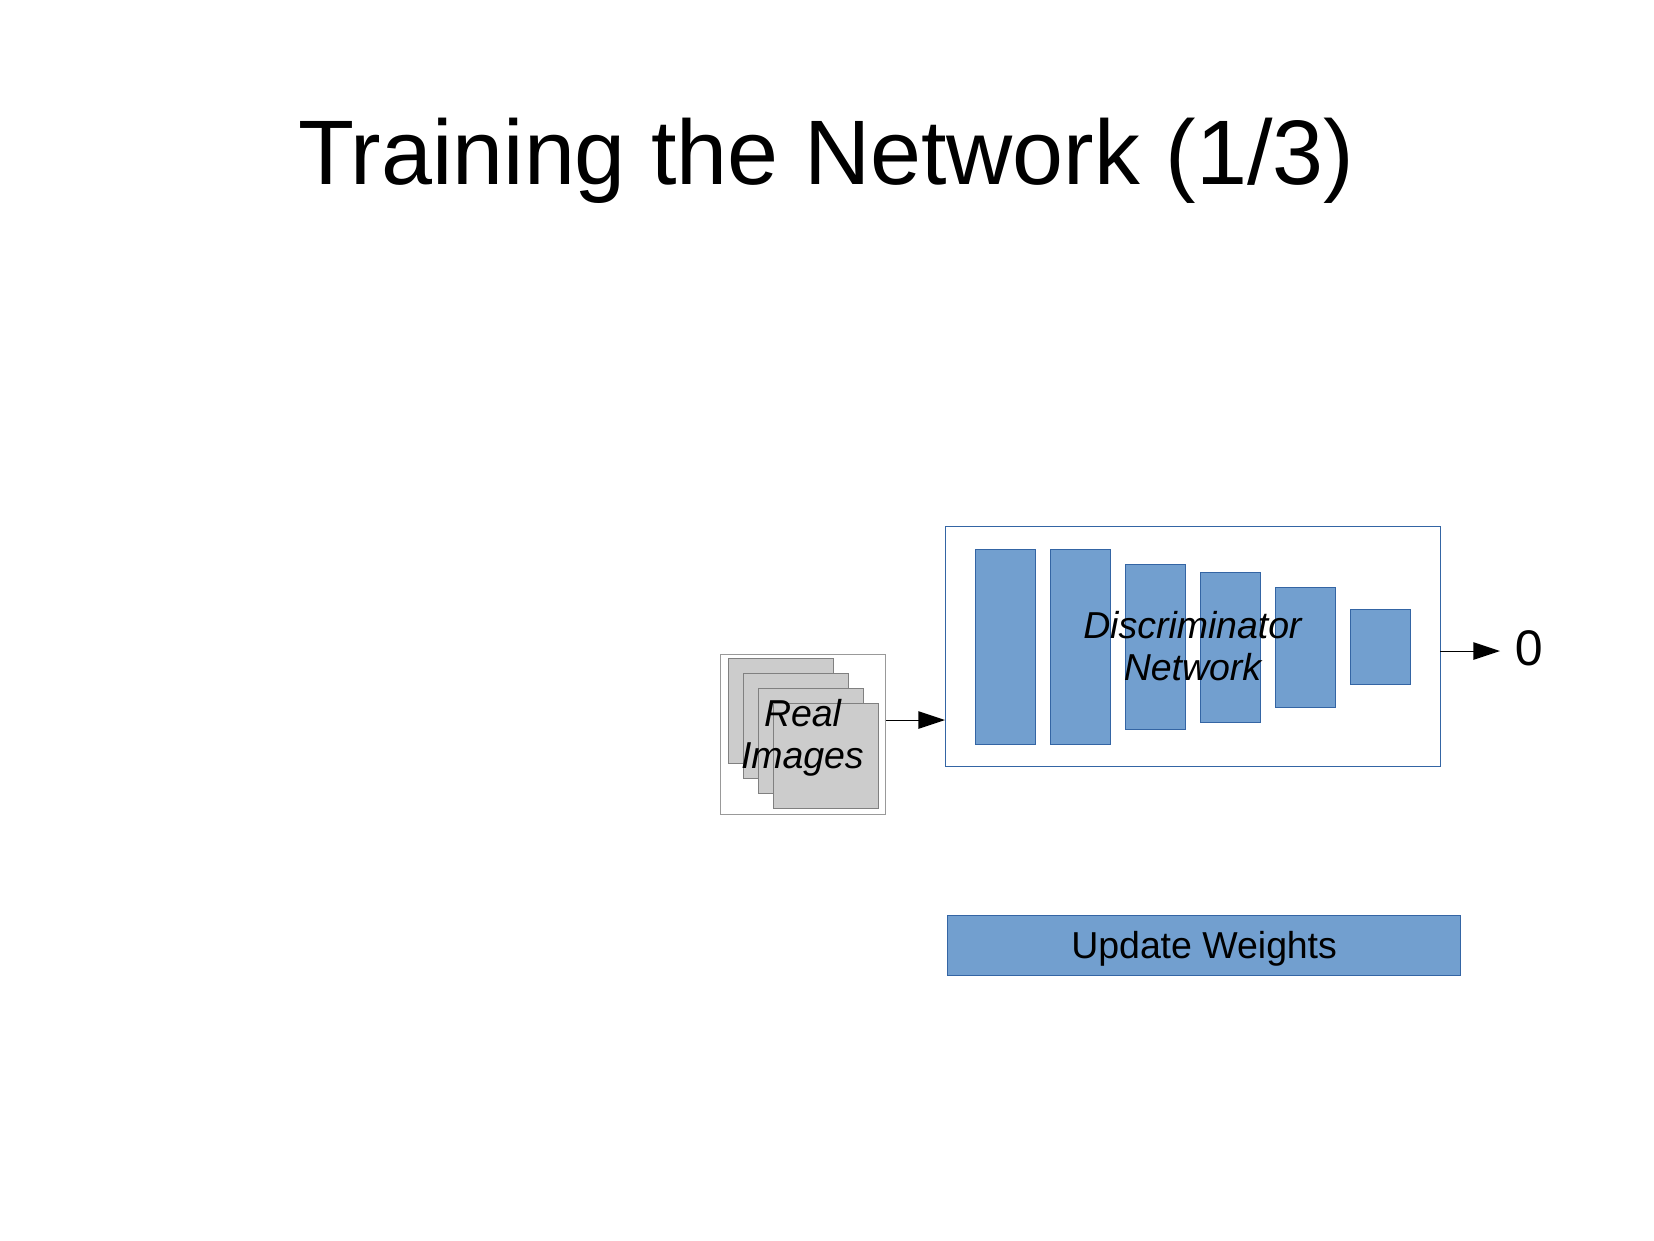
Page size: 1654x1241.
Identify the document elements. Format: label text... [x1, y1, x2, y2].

title Training the Network (1/3) [82, 49, 1571, 257]
text_box Update Weights [947, 915, 1461, 976]
text_box Discriminator Network [945, 526, 1441, 767]
text_box Real Images [720, 654, 886, 815]
text_box 0 [1500, 612, 1546, 683]
